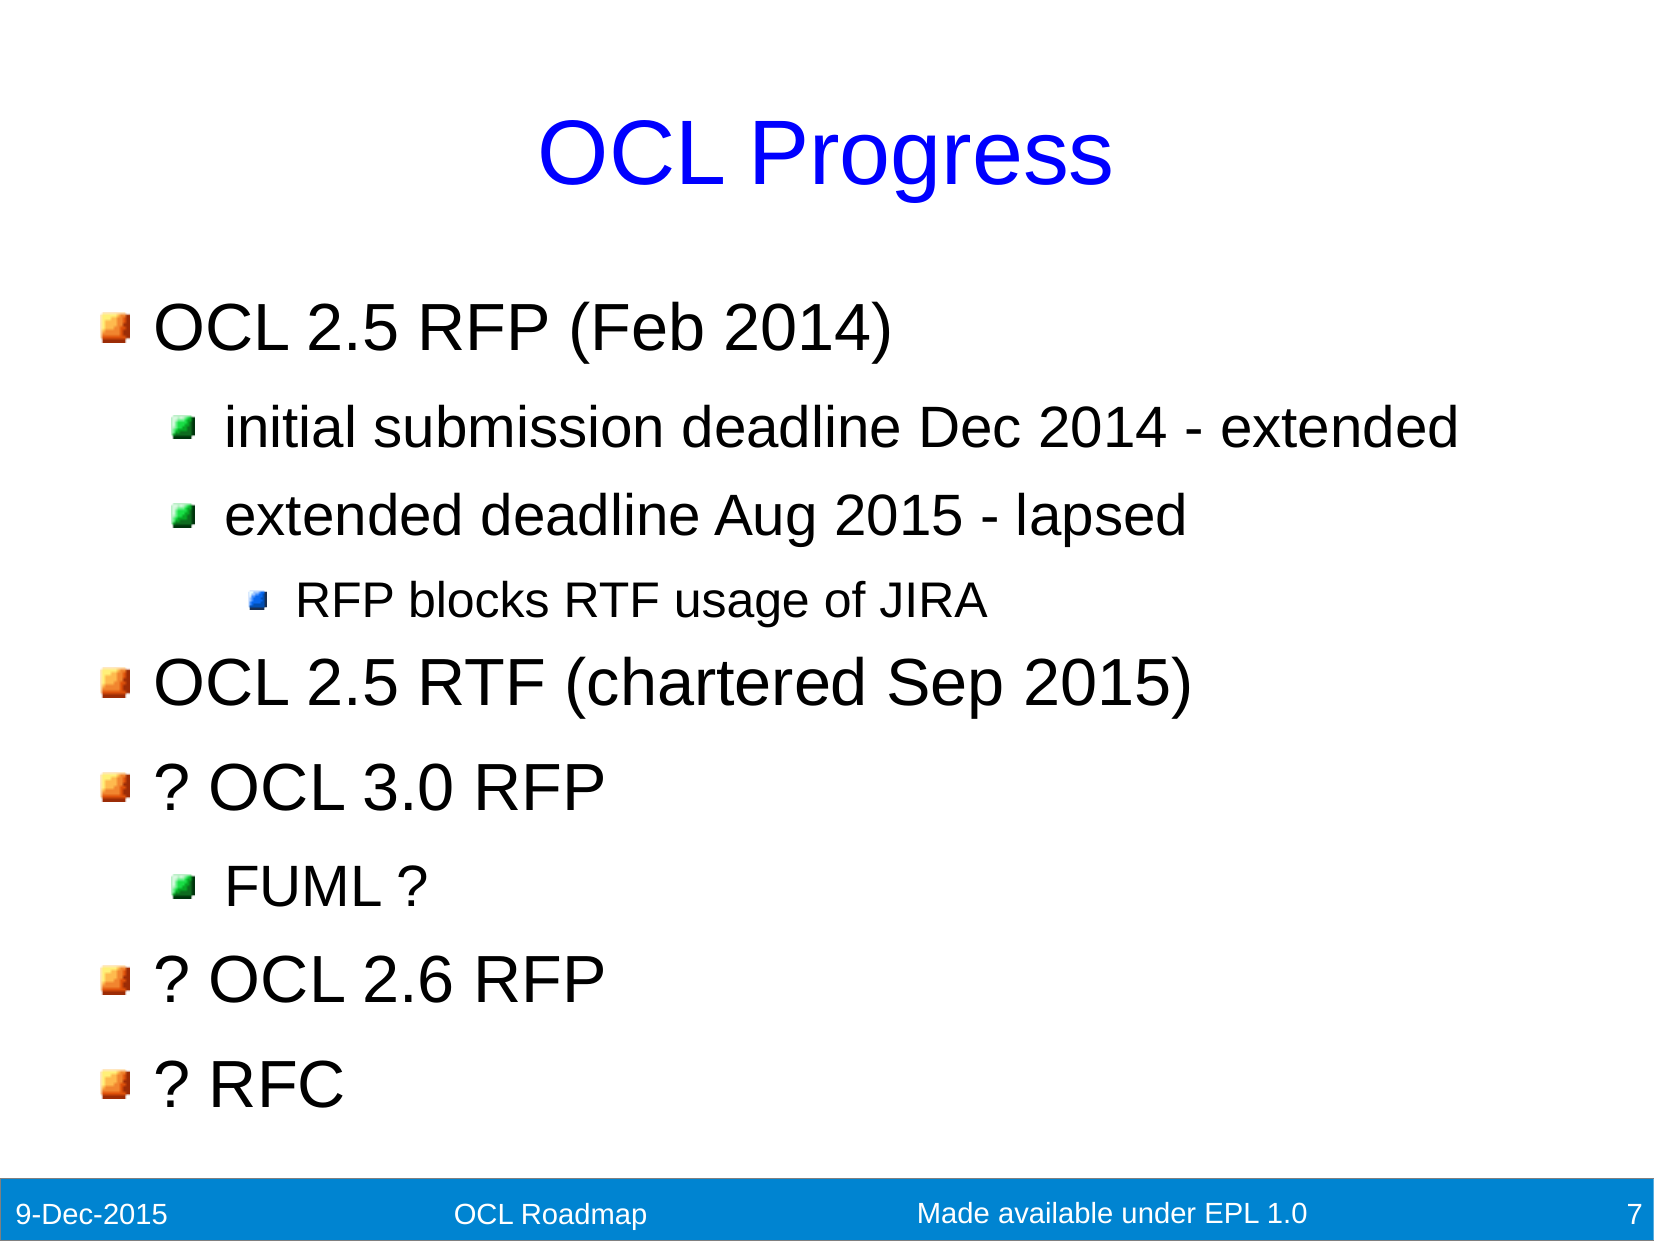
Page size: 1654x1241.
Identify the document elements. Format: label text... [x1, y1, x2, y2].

title OCL Progress [82, 49, 1571, 257]
list OCL 2.5 RFP (Feb 2014) initial submission deadline Dec 2014 - extended extended deadline Aug 2015 - lapsed RFP blocks RTF usage of JIRA OCL 2.5 RTF (chartered Sep 2015) ? OCL 3.0 RFP FUML ? ? OCL 2.6 RFP ? RFC [82, 290, 1571, 1121]
